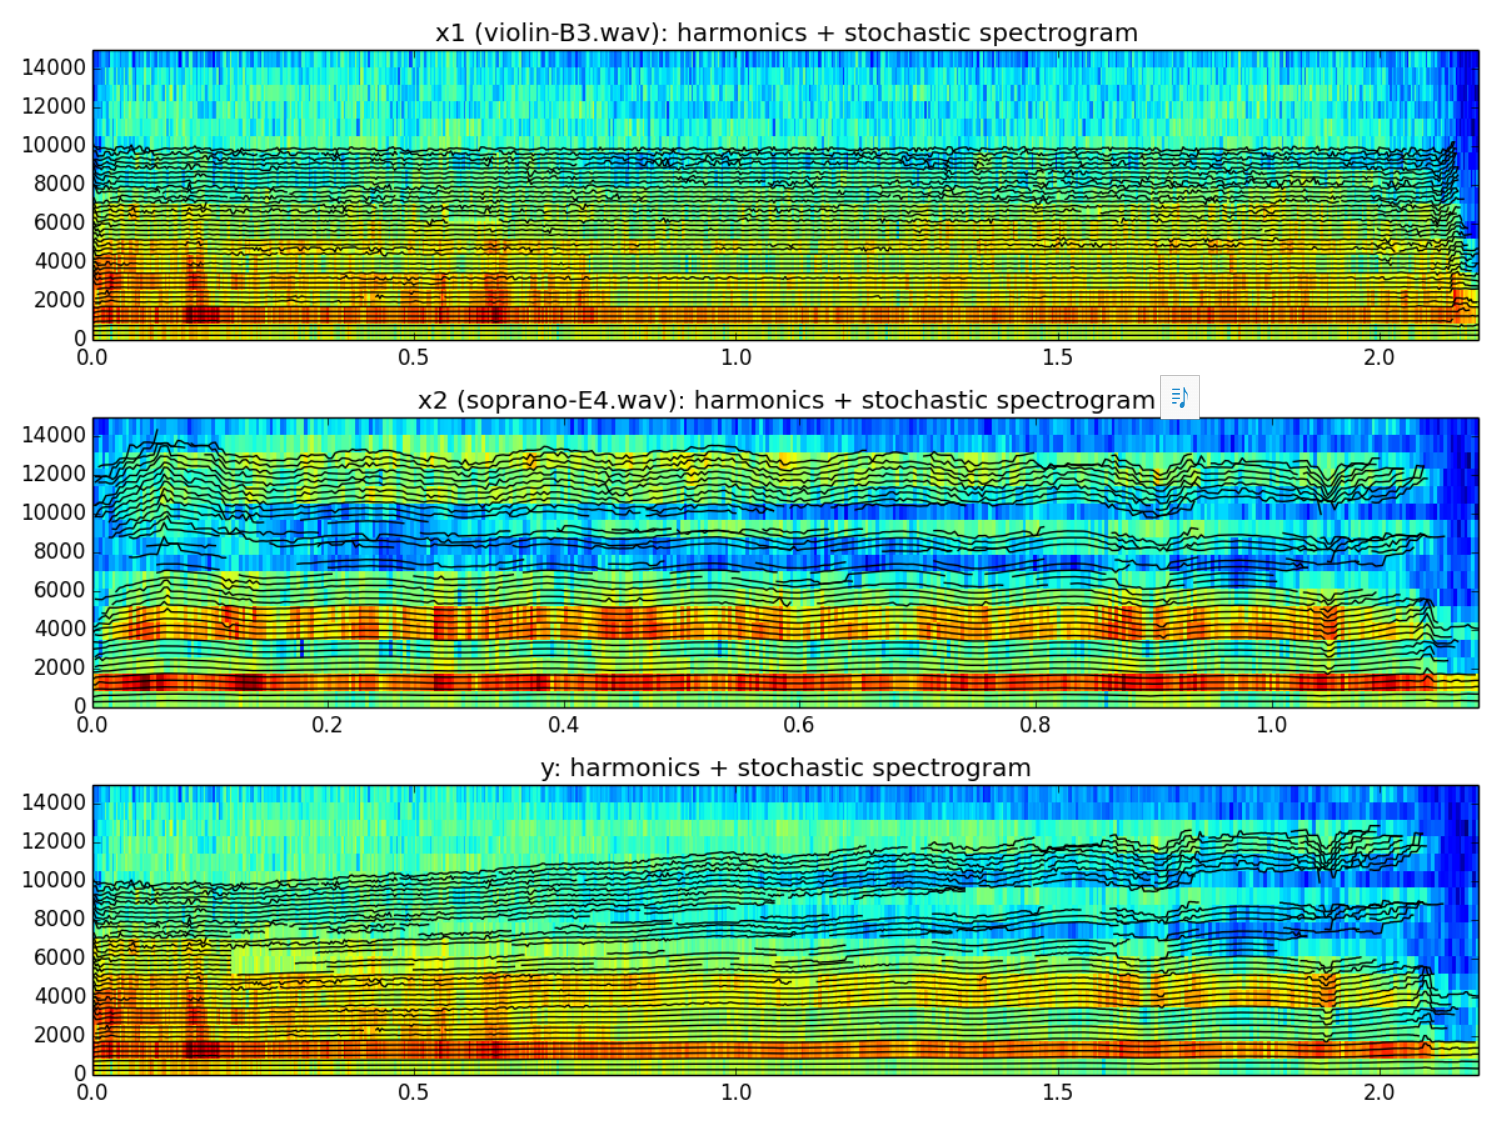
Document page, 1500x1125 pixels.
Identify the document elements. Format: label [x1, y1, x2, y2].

text_box [1159, 375, 1201, 421]
picture [0, 0, 1500, 1125]
